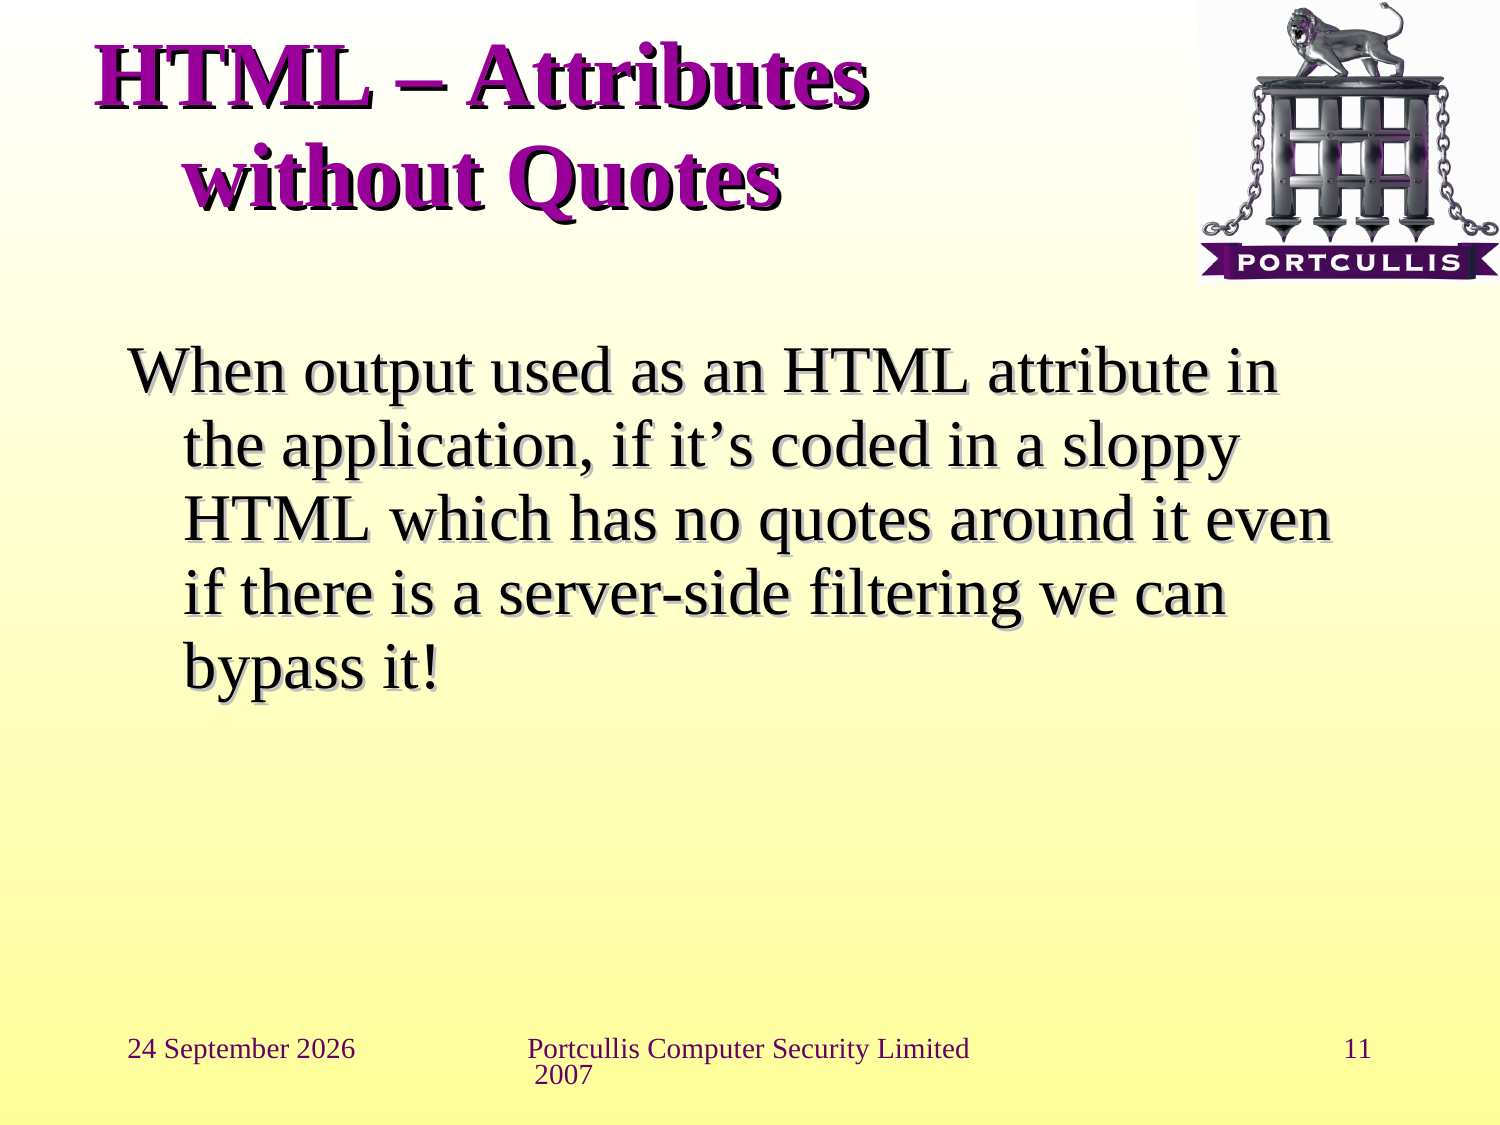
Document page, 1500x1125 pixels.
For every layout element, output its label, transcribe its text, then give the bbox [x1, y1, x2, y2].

picture [1198, 0, 1500, 283]
title HTML – Attributes without Quotes [0, 0, 963, 250]
list When output used as an HTML attribute in the application, if it’s coded in a sloppy HTML which has no quotes around it even if there is a server-side filtering we can bypass it! [112, 324, 1388, 1001]
